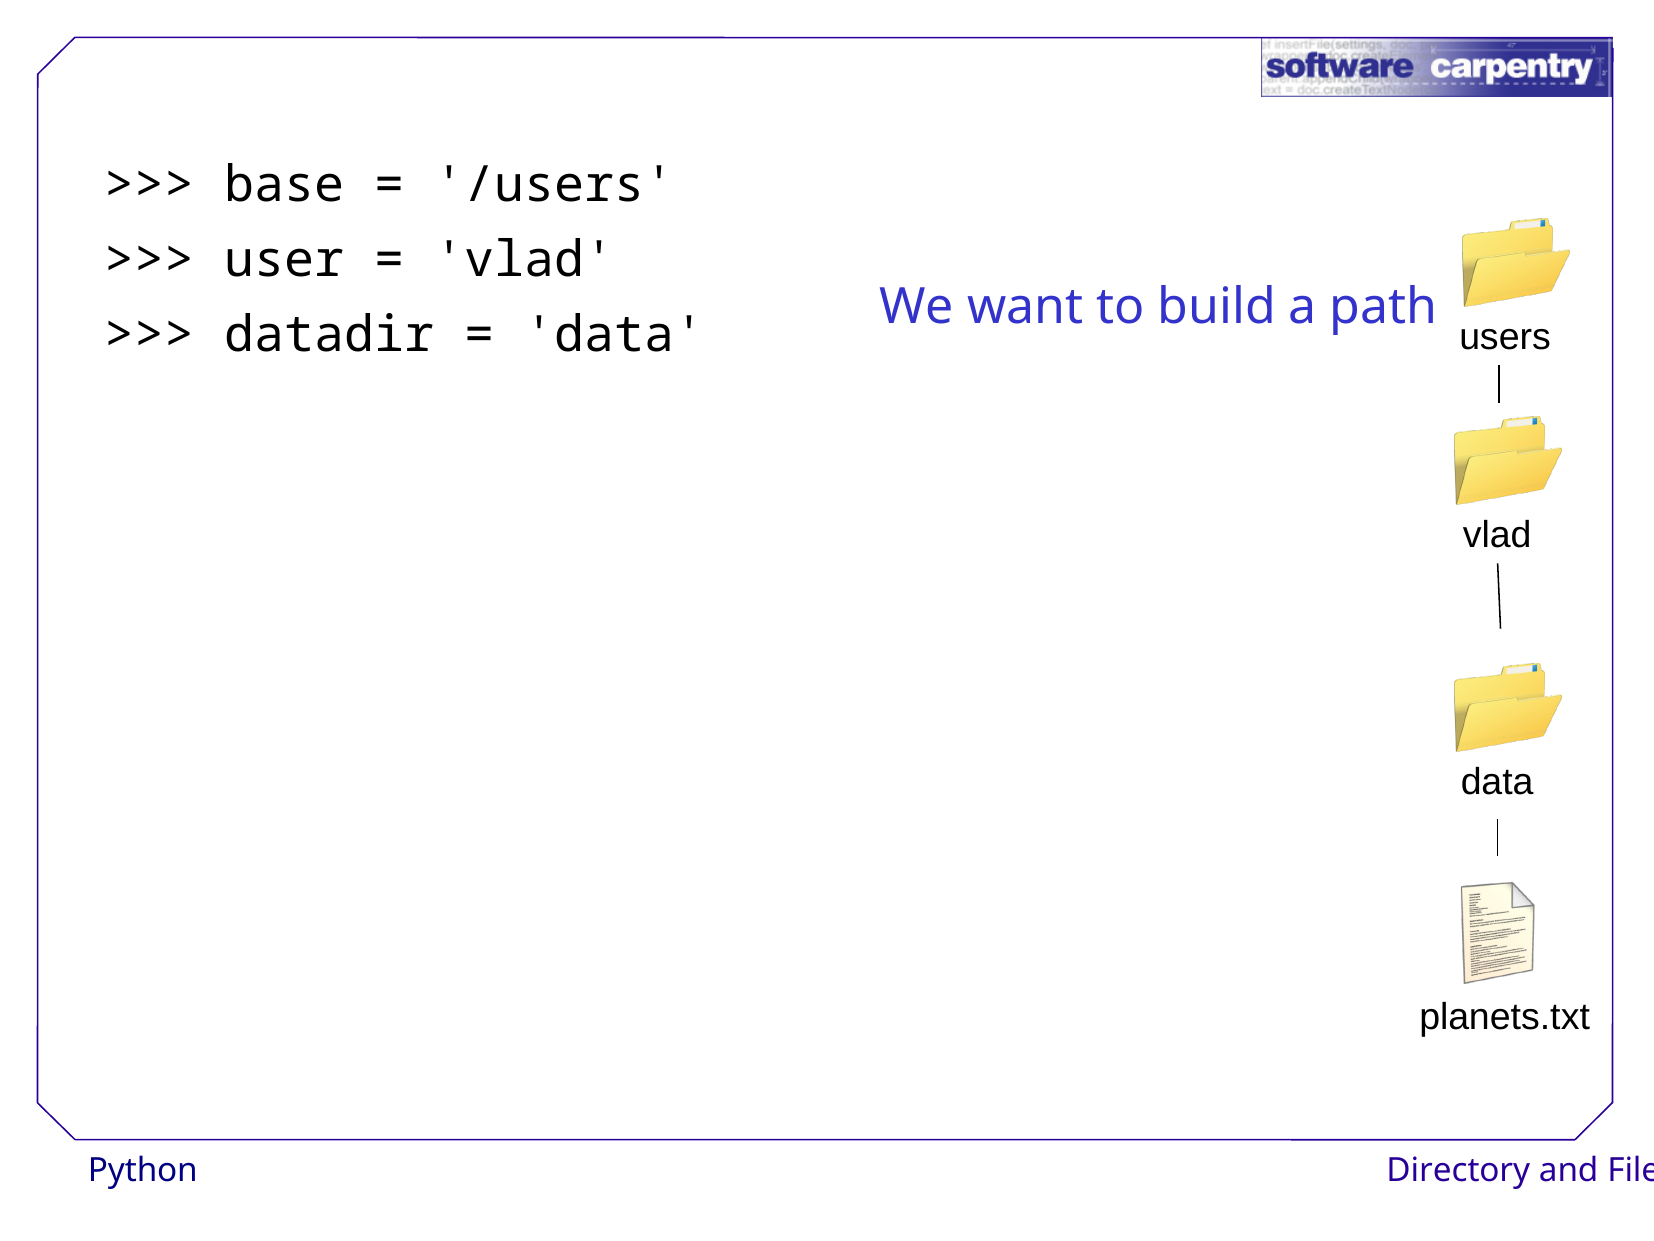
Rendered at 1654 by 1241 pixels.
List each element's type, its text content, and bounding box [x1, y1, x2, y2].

text_box We want to build a path [864, 251, 1423, 347]
picture [1261, 39, 1613, 97]
text_box users [1444, 308, 1566, 366]
text_box planets.txt [1404, 988, 1605, 1046]
text_box >>> base = '/users' >>> user = 'vlad' >>> datadir = 'data' [89, 128, 1512, 1037]
picture [1441, 875, 1555, 988]
picture [1450, 402, 1566, 518]
text_box vlad [1448, 506, 1547, 564]
text_box data [1446, 753, 1549, 811]
picture [1450, 649, 1566, 765]
picture [1458, 204, 1574, 320]
